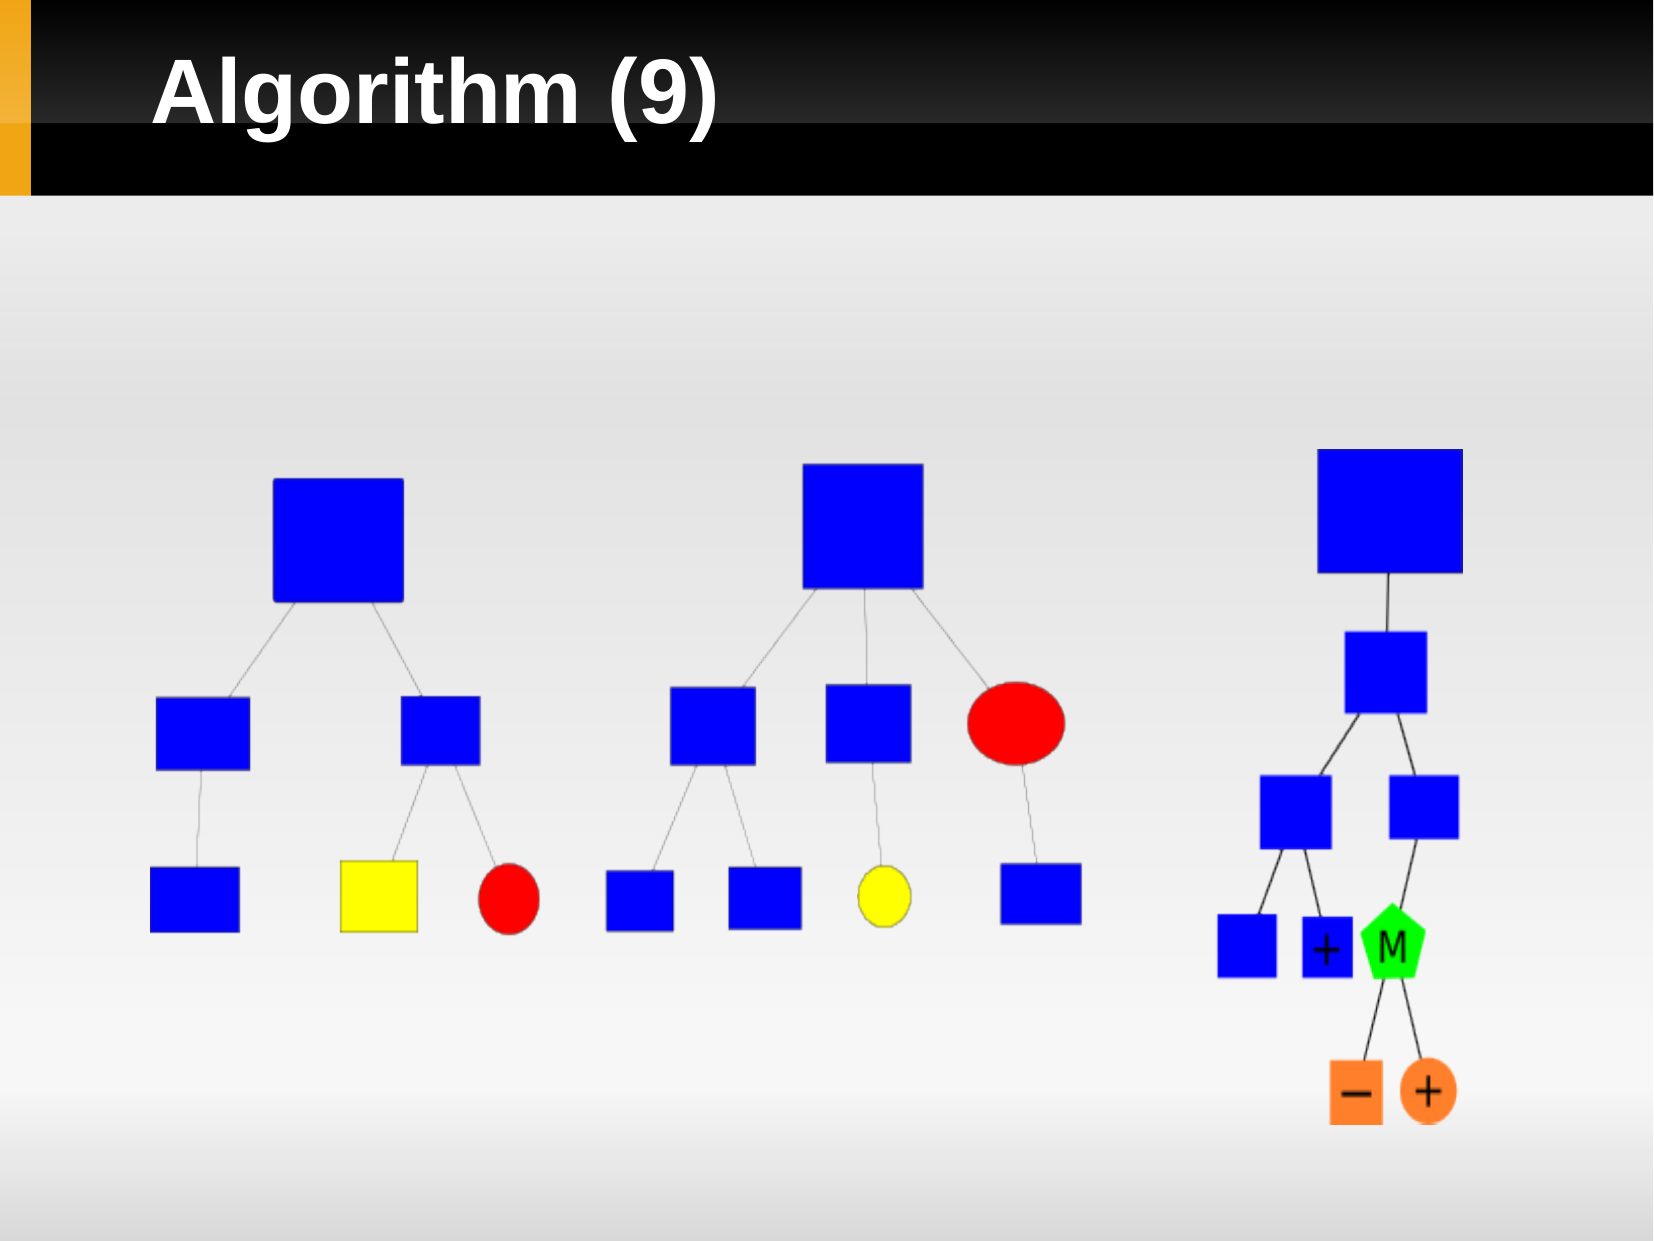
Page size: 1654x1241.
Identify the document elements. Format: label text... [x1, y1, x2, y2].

title Algorithm (9) [150, 0, 1562, 188]
picture [0, 0, 1654, 1241]
